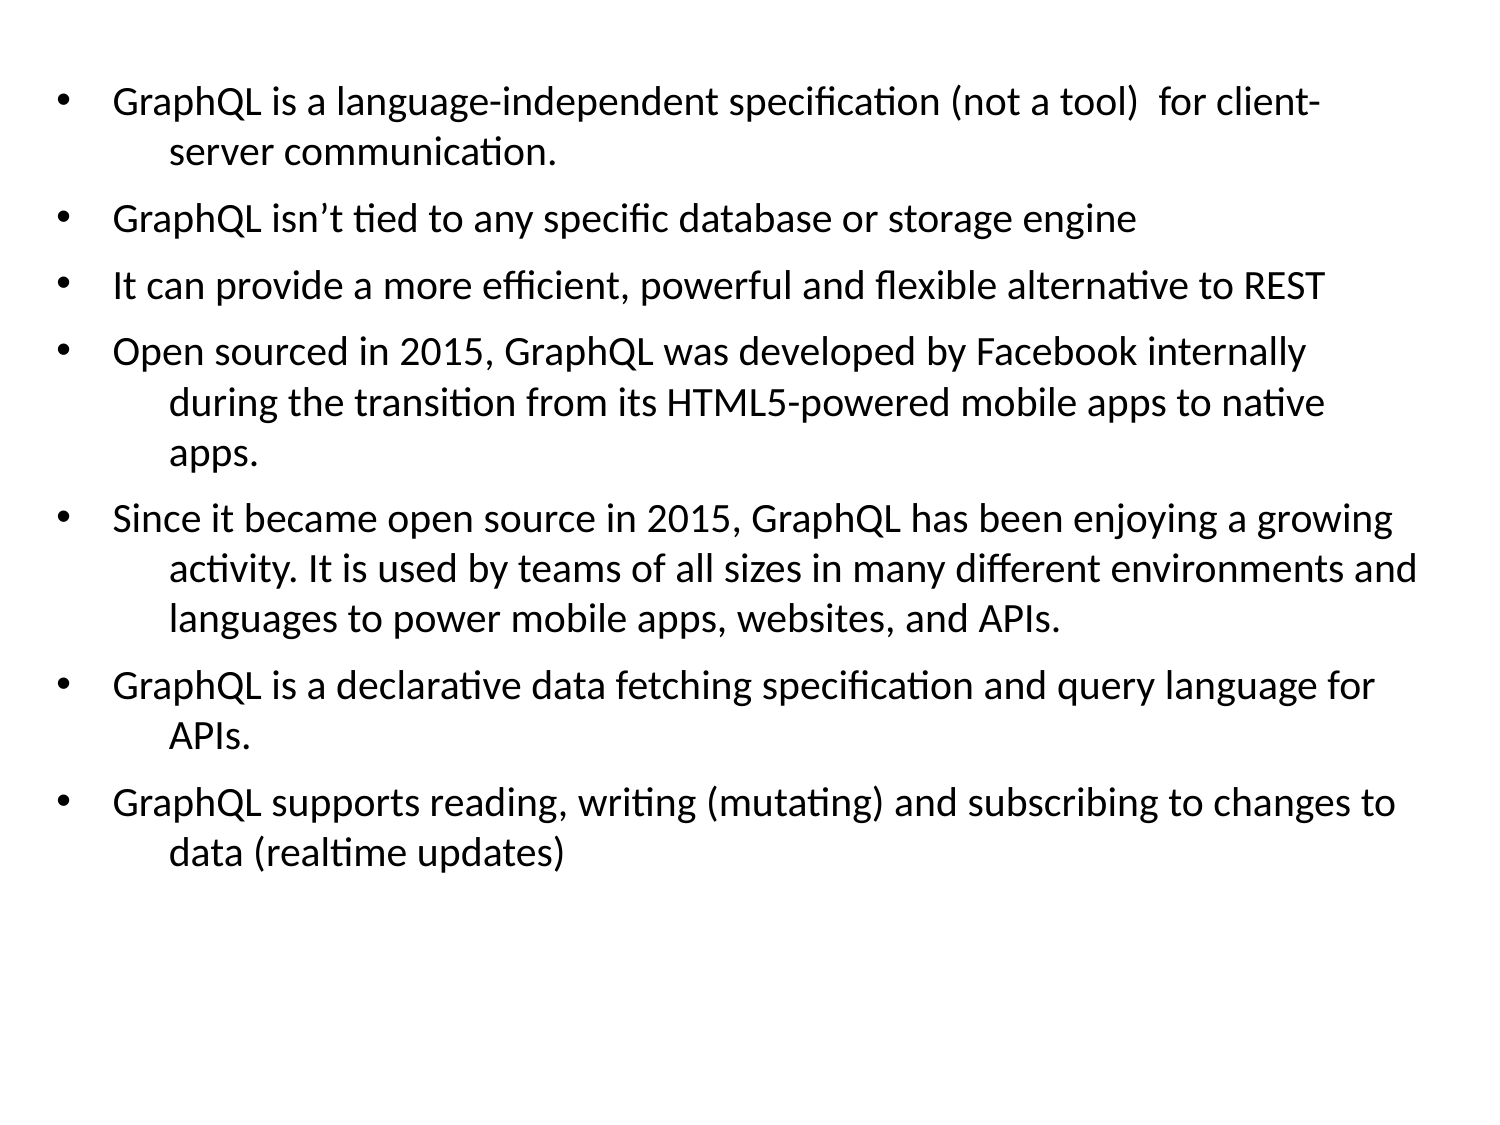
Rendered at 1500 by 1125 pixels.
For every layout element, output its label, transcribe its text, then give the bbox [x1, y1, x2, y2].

list GraphQL is a language-independent specification (not a tool) for client-server communication. GraphQL isn’t tied to any specific database or storage engine It can provide a more efficient, powerful and flexible alternative to REST Open sourced in 2015, GraphQL was developed by Facebook internally during the transition from its HTML5-powered mobile apps to native apps. Since it became open source in 2015, GraphQL has been enjoying a growing activity. It is used by teams of all sizes in many different environments and languages to power mobile apps, websites, and APIs. GraphQL is a declarative data fetching specification and query language for APIs. GraphQL supports reading, writing (mutating) and subscribing to changes to data (realtime updates) [41, 66, 1436, 1012]
